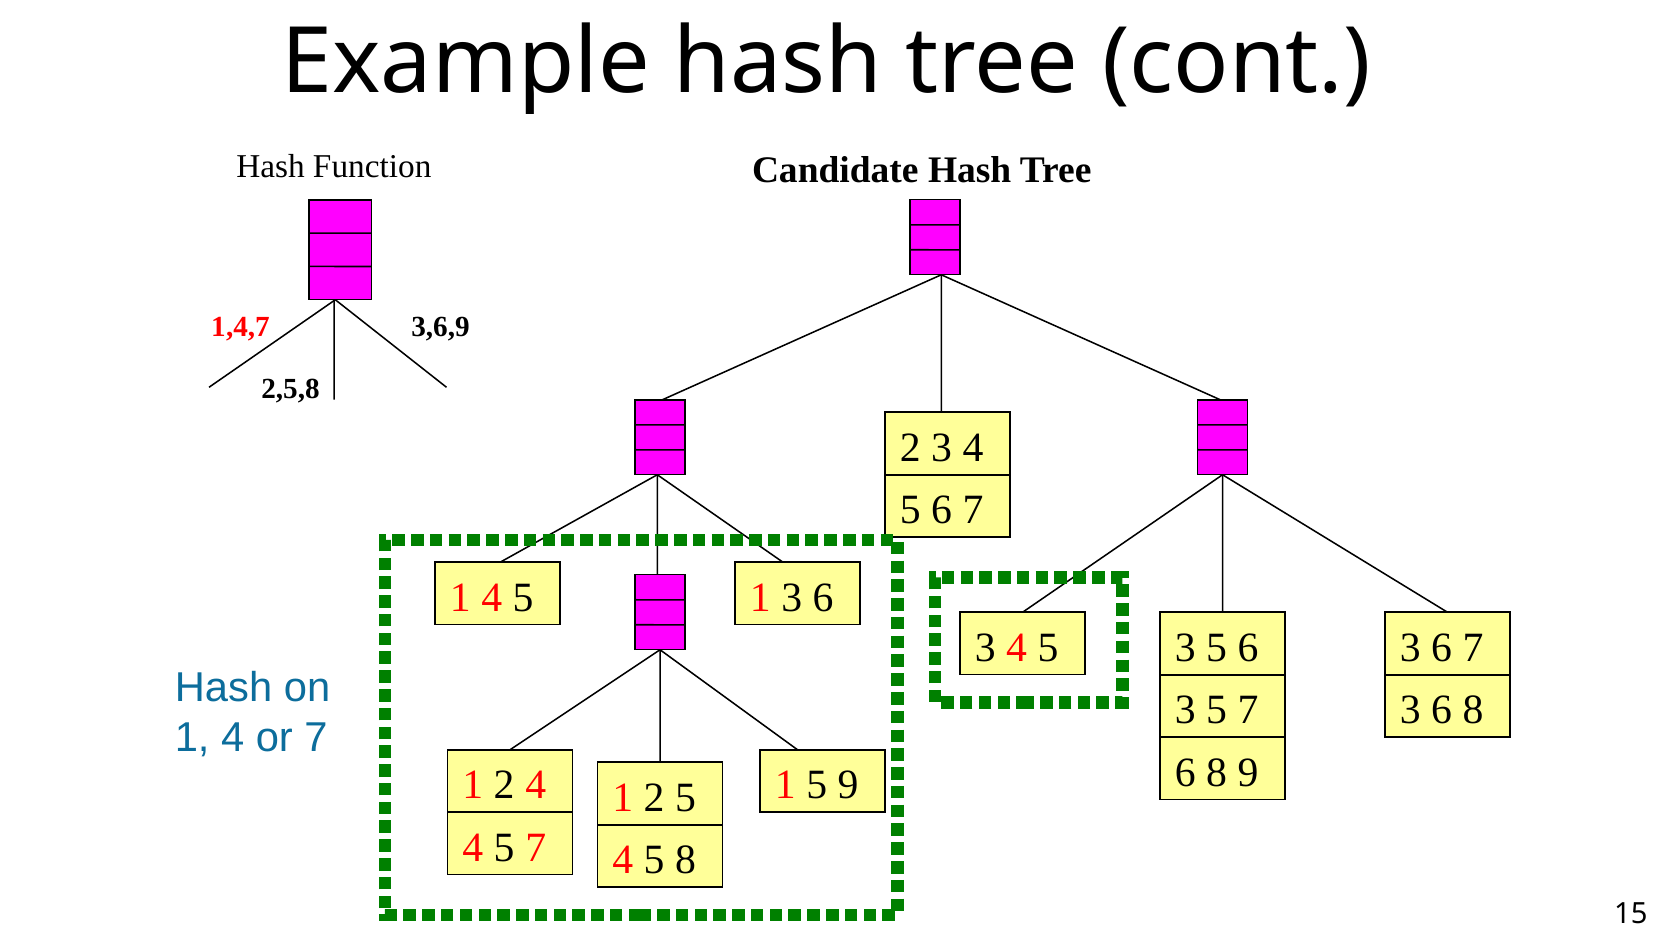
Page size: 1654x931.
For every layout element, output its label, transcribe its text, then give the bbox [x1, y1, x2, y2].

text_box Hash Function [221, 137, 447, 192]
text_box 1,4,7 [196, 299, 286, 350]
title Example hash tree (cont.) [82, 1, 1571, 113]
text_box [849, 562, 861, 625]
text_box Hash on 1, 4 or 7 [160, 652, 348, 768]
text_box [1197, 451, 1248, 475]
text_box [910, 226, 961, 249]
text_box [562, 749, 573, 875]
text_box [635, 426, 686, 449]
text_box [1074, 612, 1086, 675]
text_box 1 3 6 [735, 562, 849, 628]
text_box 3 5 7 [1160, 674, 1274, 737]
text_box [1197, 399, 1248, 424]
text_box [635, 601, 686, 624]
text_box 1 4 5 [435, 562, 549, 628]
text_box [910, 199, 961, 224]
text_box Candidate Hash Tree [737, 137, 1107, 198]
text_box [712, 762, 723, 888]
text_box [1197, 426, 1248, 449]
text_box [1274, 612, 1286, 800]
text_box 2,5,8 [246, 362, 336, 413]
text_box [308, 199, 372, 300]
text_box 2 3 4 [885, 412, 999, 474]
text_box 1 5 9 [760, 749, 874, 815]
text_box [1499, 612, 1511, 738]
text_box [635, 626, 686, 650]
text_box [549, 562, 561, 625]
text_box [910, 251, 961, 275]
text_box 6 8 9 [1160, 737, 1274, 803]
text_box 4 5 7 [447, 812, 562, 878]
text_box [999, 412, 1011, 538]
text_box 5 6 7 [885, 474, 999, 540]
text_box 3 6 7 [1385, 612, 1499, 674]
text_box 1 2 5 [597, 762, 712, 824]
text_box [635, 451, 686, 475]
text_box 1 2 4 [447, 749, 562, 812]
text_box [635, 574, 686, 599]
text_box 3 6 8 [1385, 674, 1499, 740]
text_box [874, 749, 886, 813]
text_box [635, 399, 686, 424]
text_box 3 4 5 [960, 612, 1074, 678]
text_box 4 5 8 [597, 824, 712, 890]
text_box 3 5 6 [1160, 612, 1274, 674]
text_box 3,6,9 [396, 299, 486, 350]
